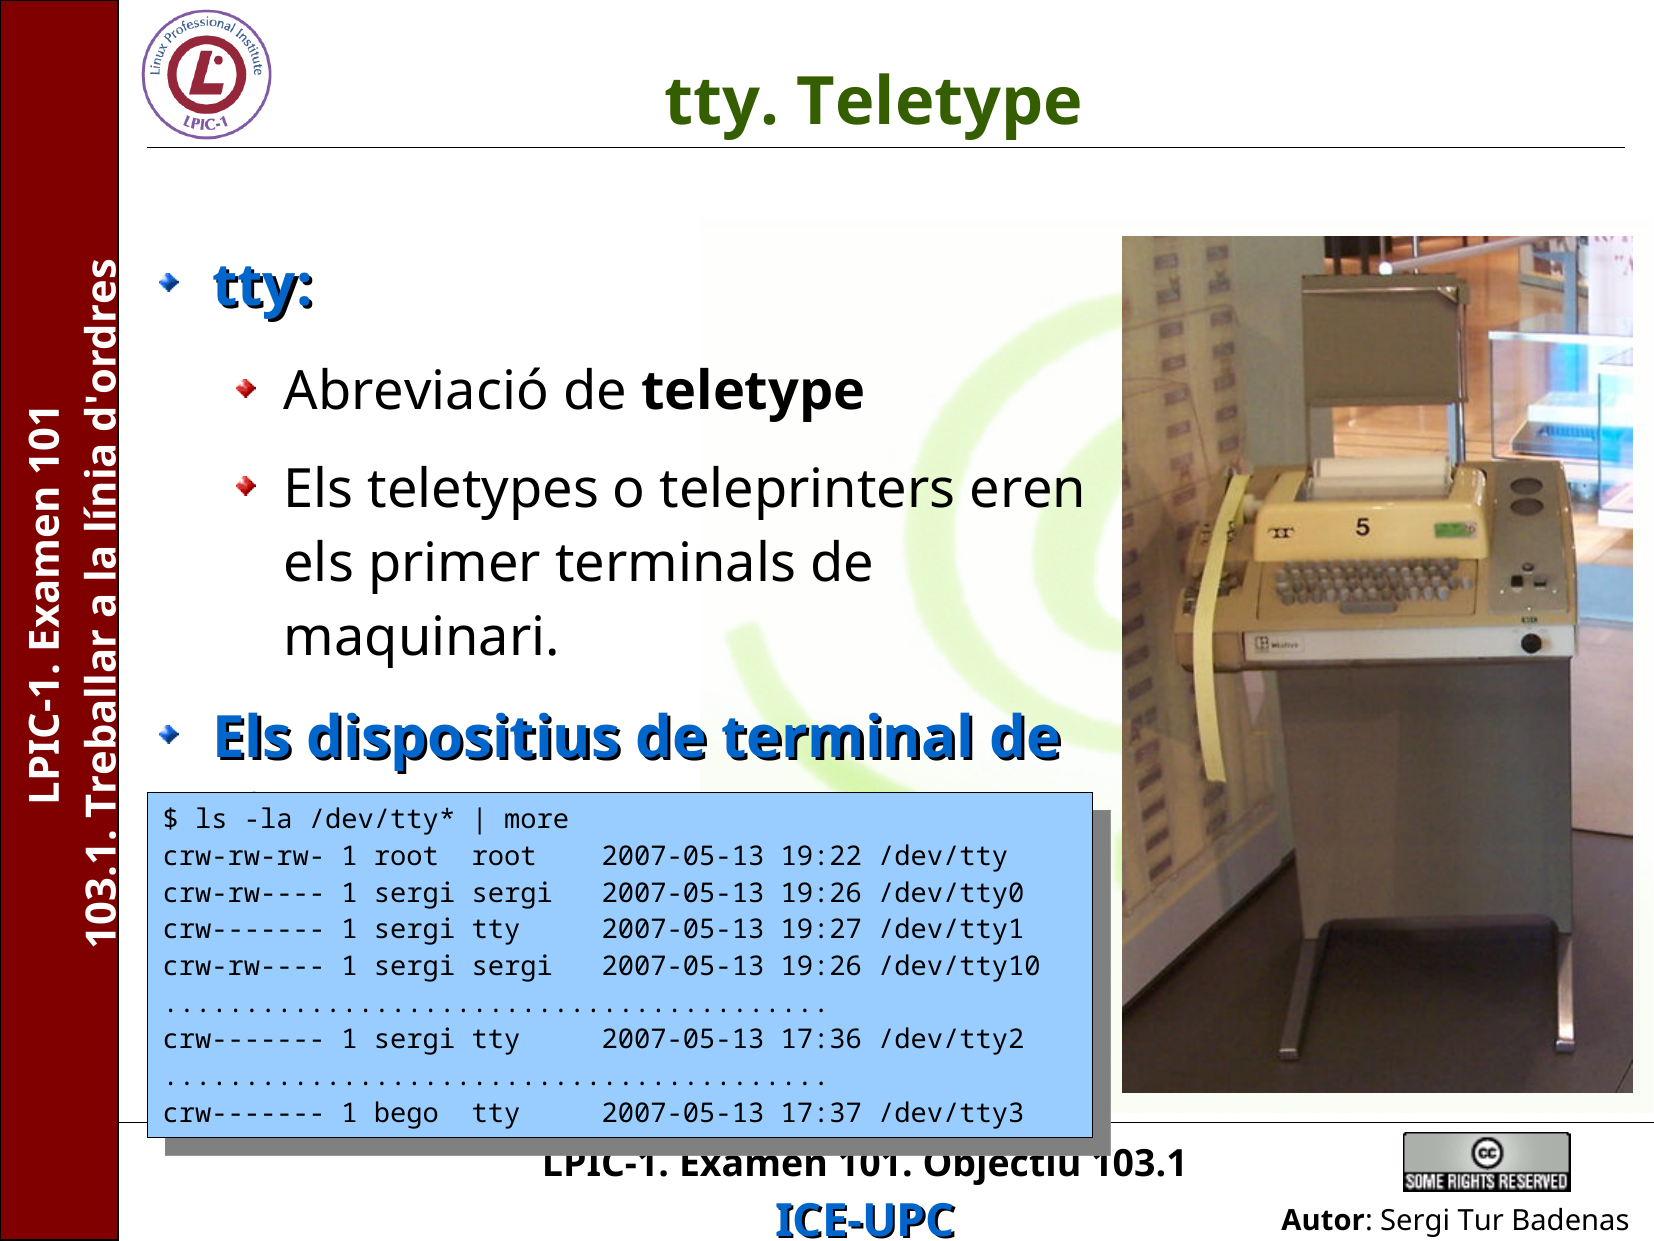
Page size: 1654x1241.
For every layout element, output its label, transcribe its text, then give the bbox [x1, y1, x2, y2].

title tty. Teletype [129, 49, 1619, 148]
picture [1403, 1132, 1571, 1192]
text_box $ ls -la /dev/tty* | more crw-rw-rw- 1 root root 2007-05-13 19:22 /dev/tty crw-rw---- 1 sergi sergi 2007-05-13 19:26 /dev/tty0 crw------- 1 sergi tty 2007-05-13 19:27 /dev/tty1 crw-rw---- 1 sergi sergi 2007-05-13 19:26 /dev/tty10 ......................................... crw------- 1 sergi tty 2007-05-13 17:36 /dev/tty2 ......................................... crw------- 1 bego tty 2007-05-13 17:37 /dev/tty3 [147, 792, 1093, 1098]
list tty: Abreviació de teletype Els teletypes o teleprinters eren els primer terminals de maquinari. Els dispositius de terminal de Linux encara s'anomenen tty: [141, 242, 1093, 1078]
picture [700, 217, 1654, 1113]
picture [135, 5, 277, 49]
